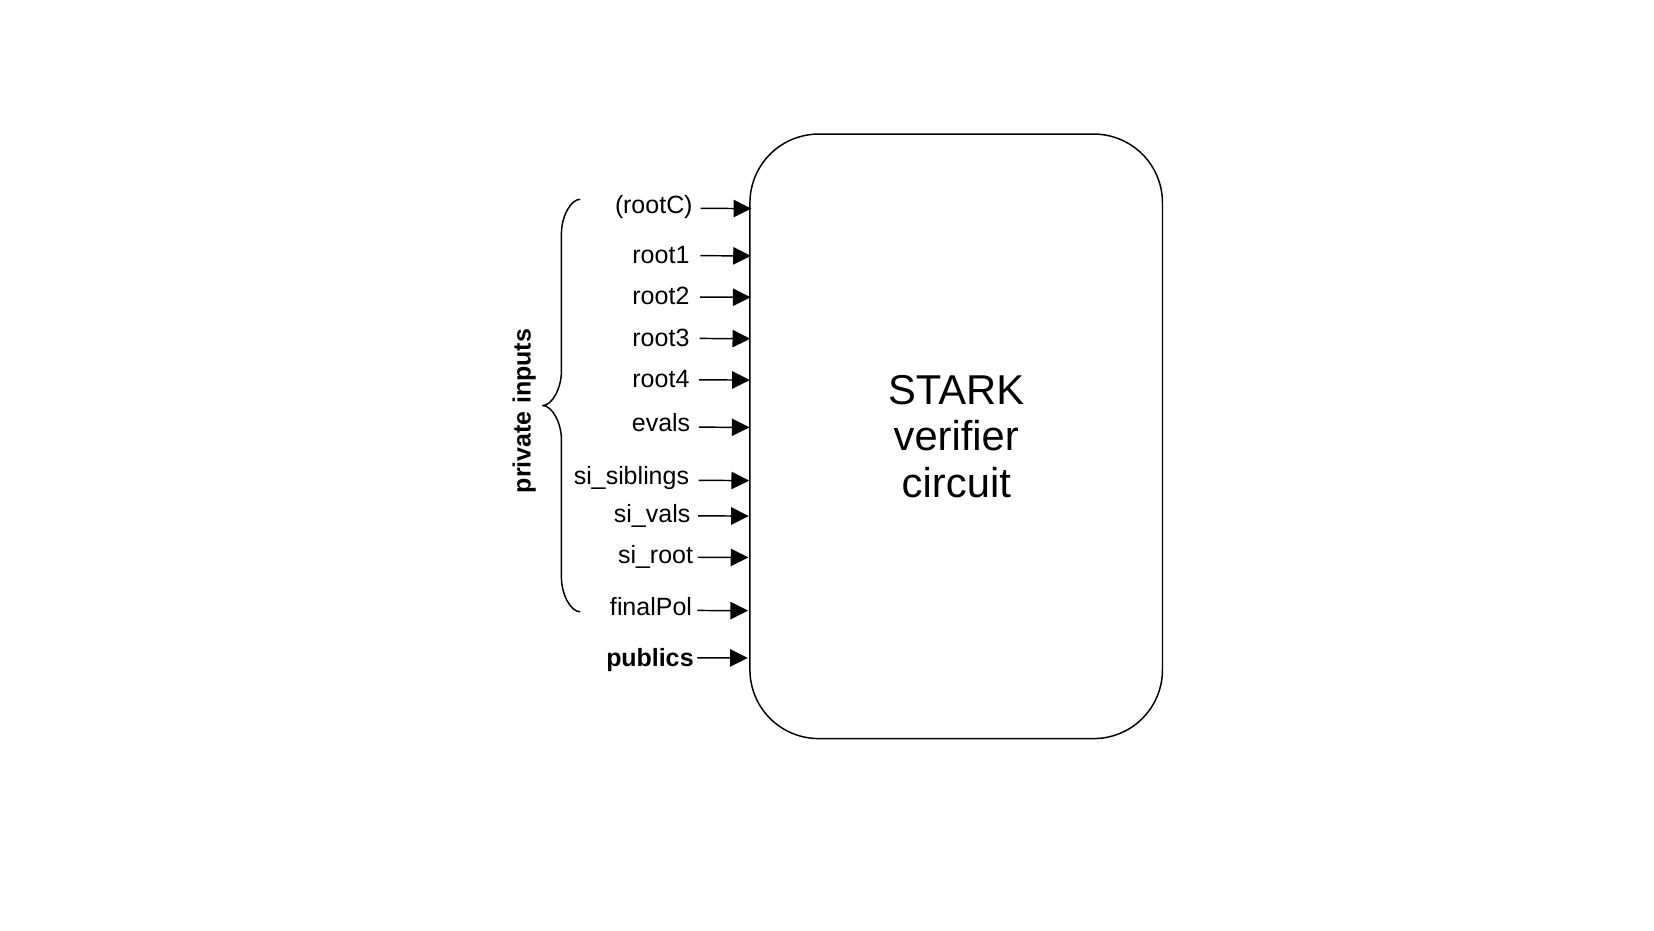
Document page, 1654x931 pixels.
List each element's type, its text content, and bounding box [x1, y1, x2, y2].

text_box root3 [587, 306, 735, 348]
text_box root2 [587, 265, 735, 306]
text_box private inputs [486, 303, 558, 519]
text_box STARK verifier circuit [749, 134, 1163, 739]
text_box root1 [587, 223, 735, 265]
text_box publics [576, 627, 724, 689]
text_box (rootC) [581, 183, 727, 227]
text_box root4 [587, 348, 735, 391]
text_box si_vals [578, 482, 726, 545]
text_box evals [587, 391, 735, 454]
text_box si_root [582, 523, 730, 586]
text_box finalPol [577, 575, 725, 638]
text_box si_siblings [563, 444, 706, 507]
